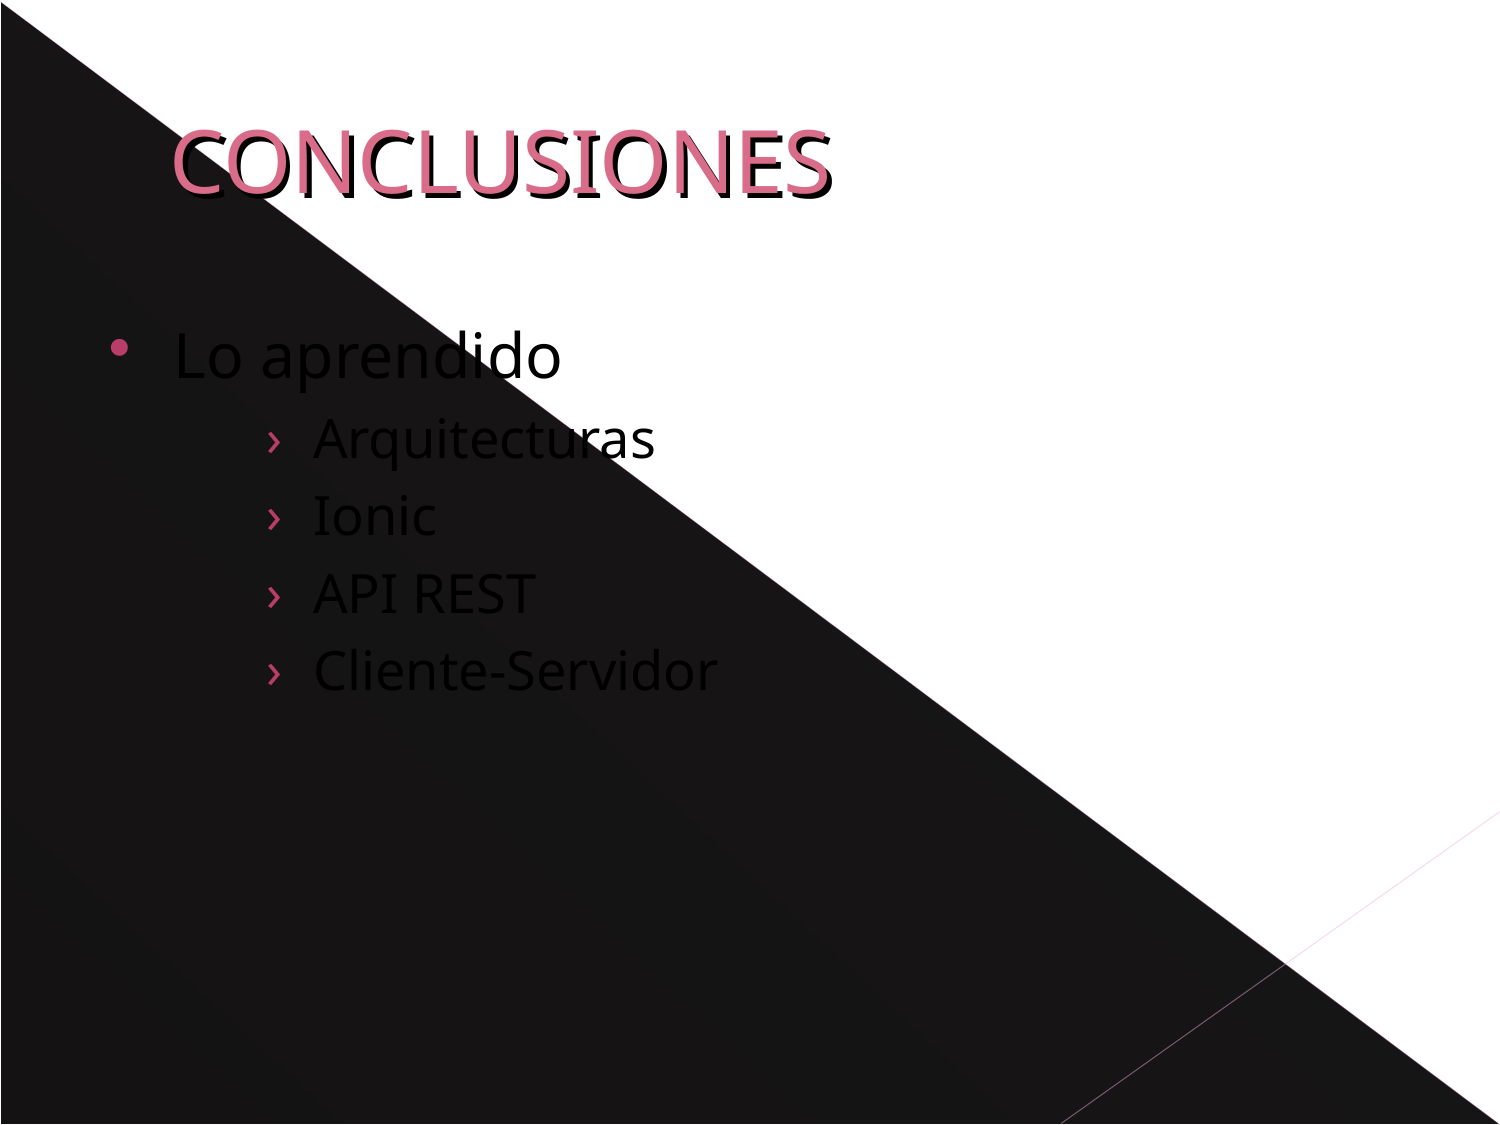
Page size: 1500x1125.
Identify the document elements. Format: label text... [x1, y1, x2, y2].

list Lo aprendido Arquitecturas Ionic API REST Cliente-Servidor [75, 308, 1426, 1059]
title CONCLUSIONES [75, 43, 1426, 274]
